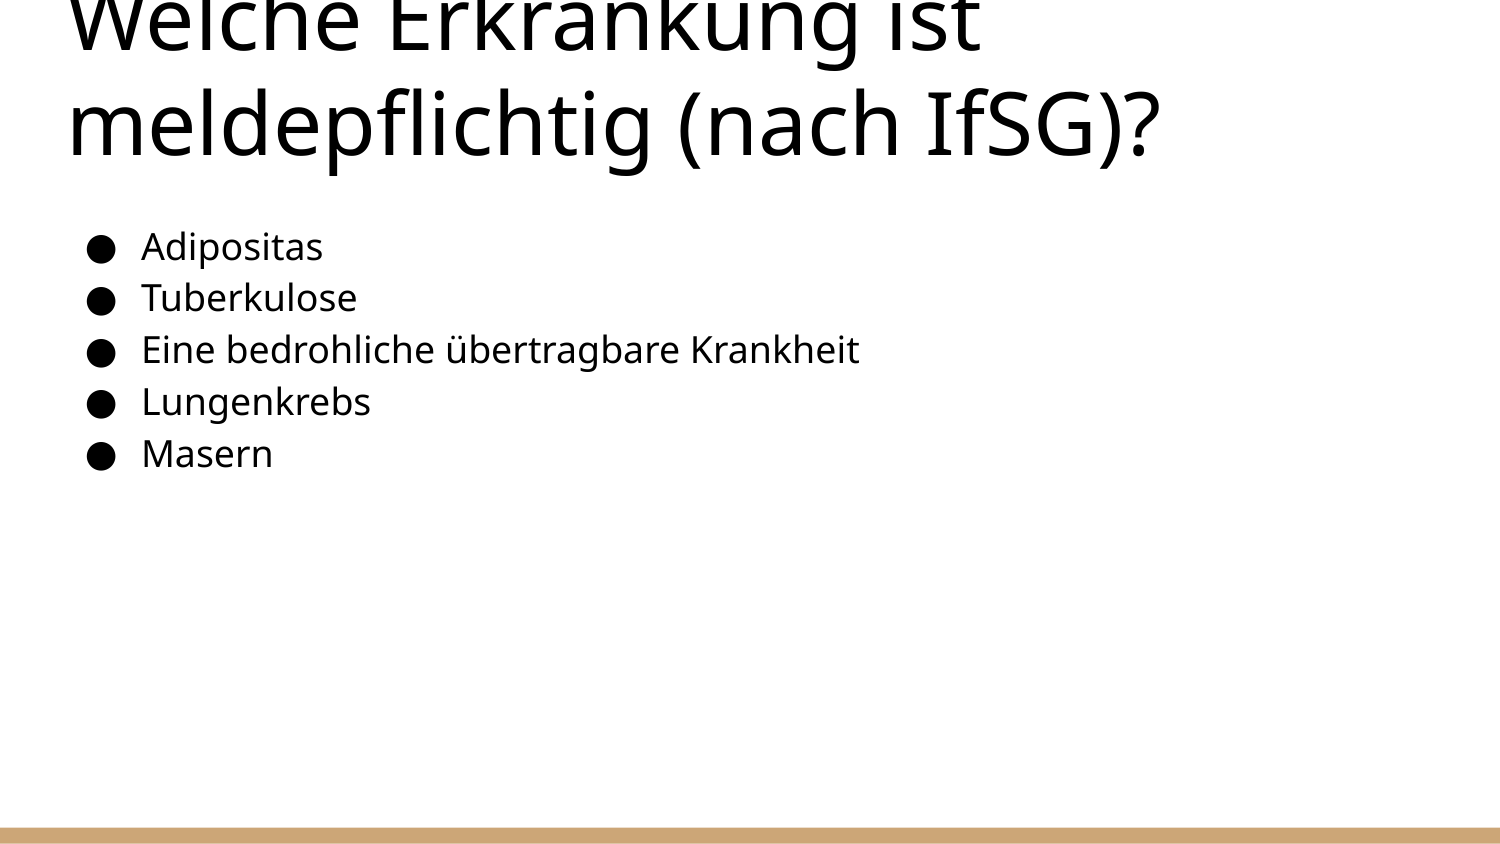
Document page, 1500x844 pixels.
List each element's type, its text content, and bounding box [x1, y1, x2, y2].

list Adipositas Tuberkulose Eine bedrohliche übertragbare Krankheit Lungenkrebs Masern [51, 200, 1449, 752]
title Welche Erkrankung ist meldepflichtig (nach IfSG)? [51, 51, 1449, 189]
